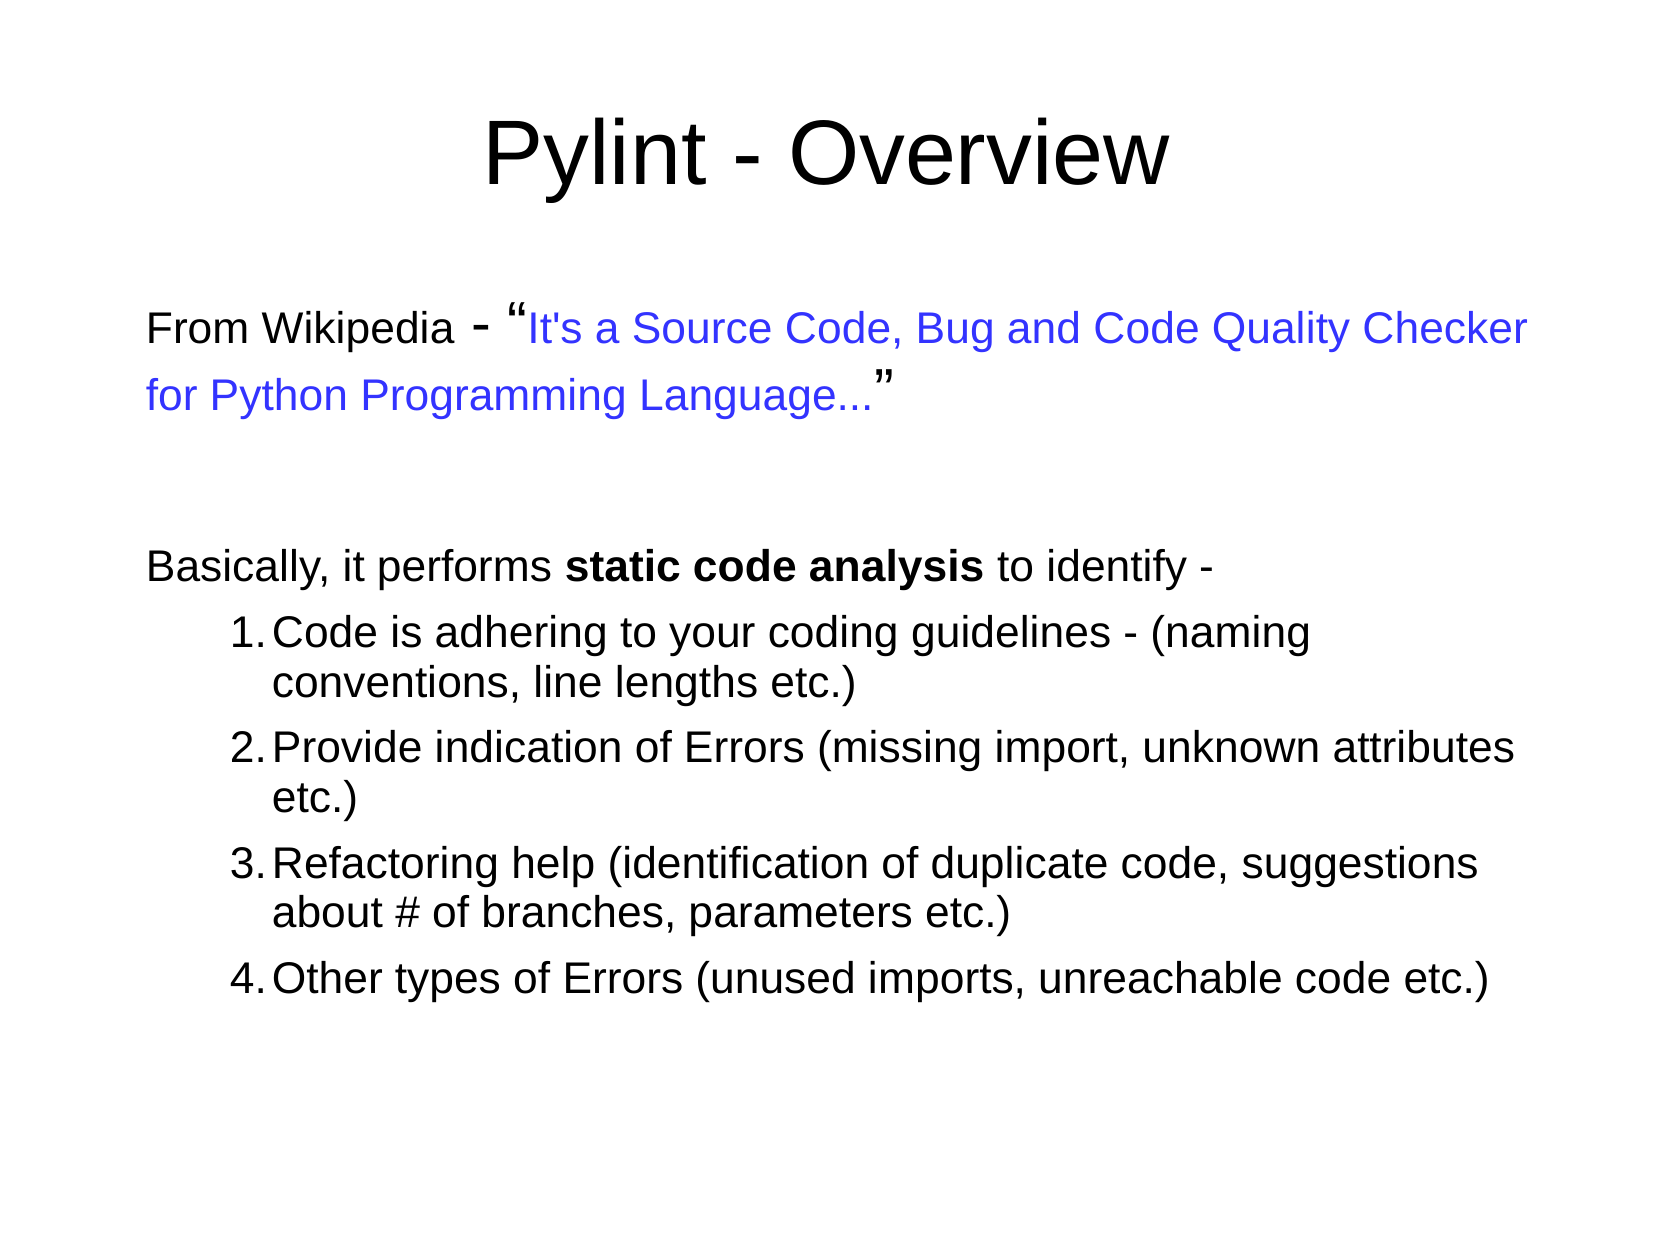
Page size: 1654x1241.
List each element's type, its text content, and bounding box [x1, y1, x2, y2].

list From Wikipedia - “It's a Source Code, Bug and Code Quality Checker for Python Programming Language...” Basically, it performs static code analysis to identify - Code is adhering to your coding guidelines - (naming conventions, line lengths etc.) Provide indication of Errors (missing import, unknown attributes etc.) Refactoring help (identification of duplicate code, suggestions about # of branches, parameters etc.) Other types of Errors (unused imports, unreachable code etc.) [82, 290, 1571, 1010]
title Pylint - Overview [82, 49, 1571, 257]
